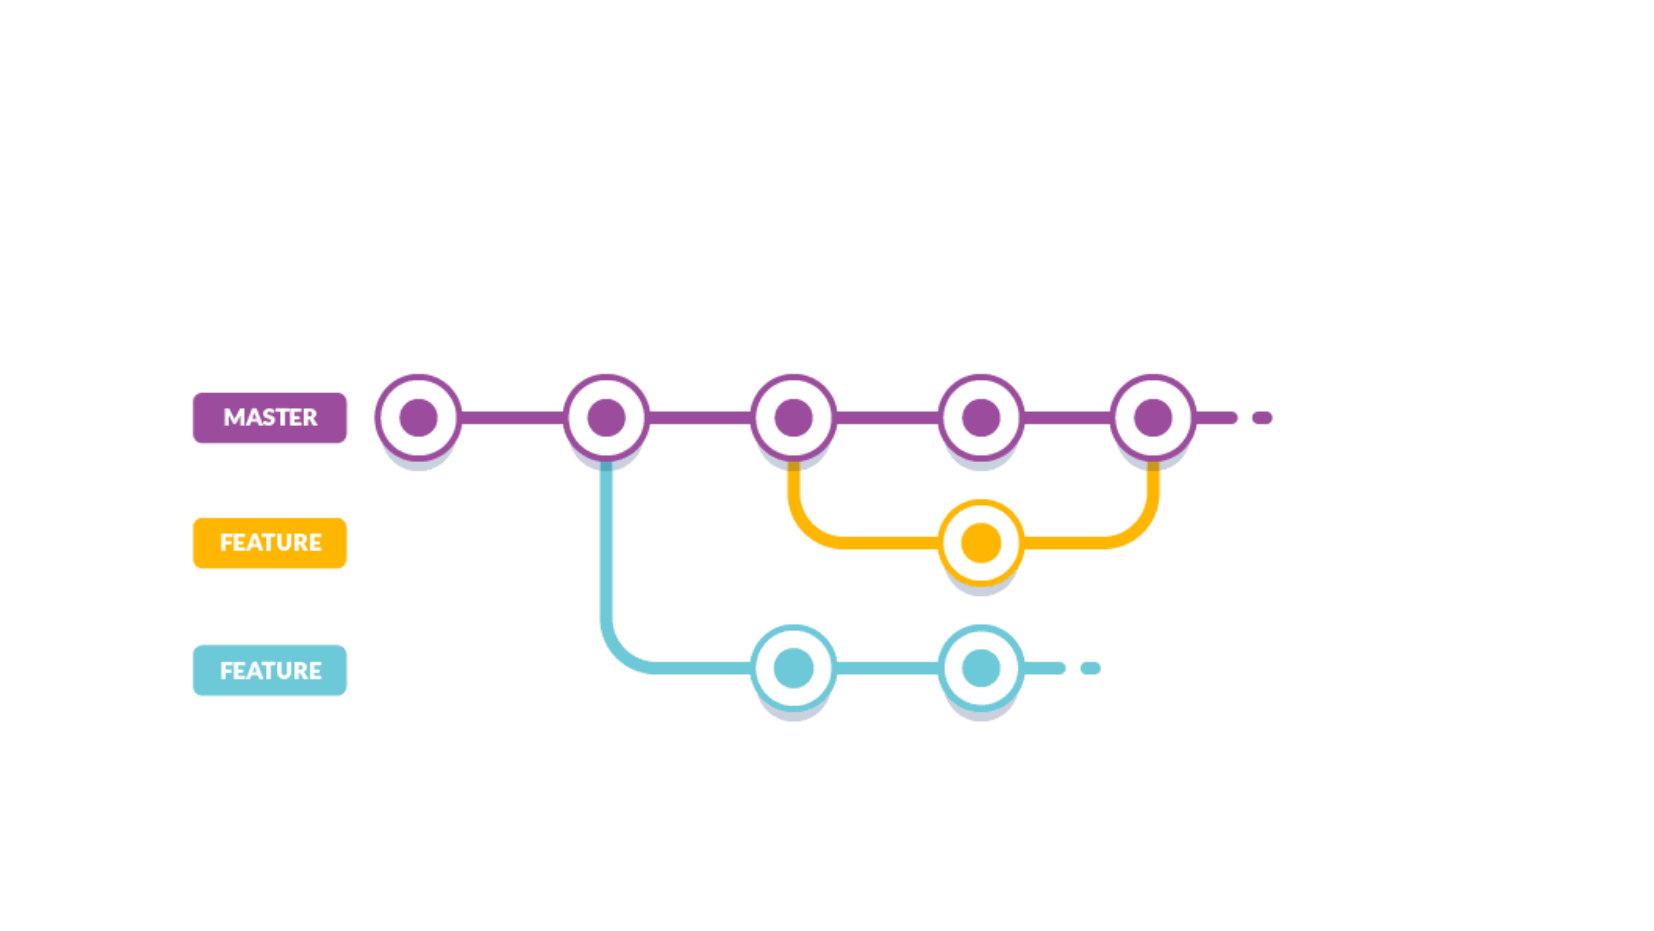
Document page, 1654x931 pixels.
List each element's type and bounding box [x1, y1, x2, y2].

picture [104, 235, 1356, 861]
